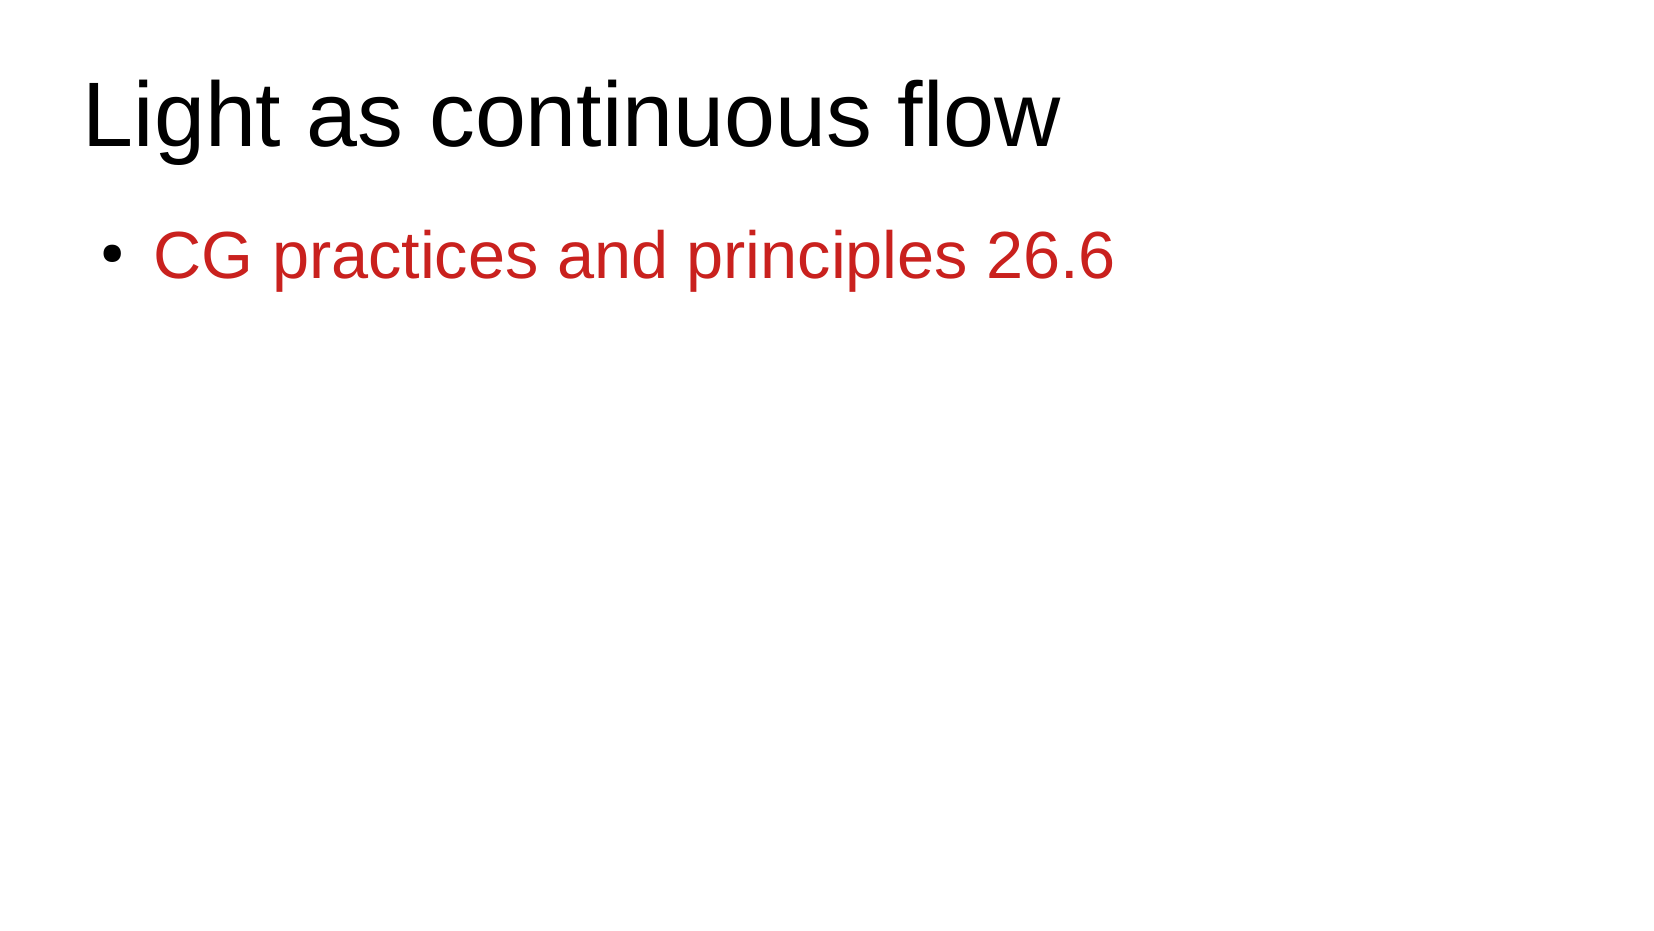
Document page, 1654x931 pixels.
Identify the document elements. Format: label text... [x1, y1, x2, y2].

title Light as continuous flow [82, 37, 1571, 193]
list CG practices and principles 26.6 [82, 217, 1571, 758]
